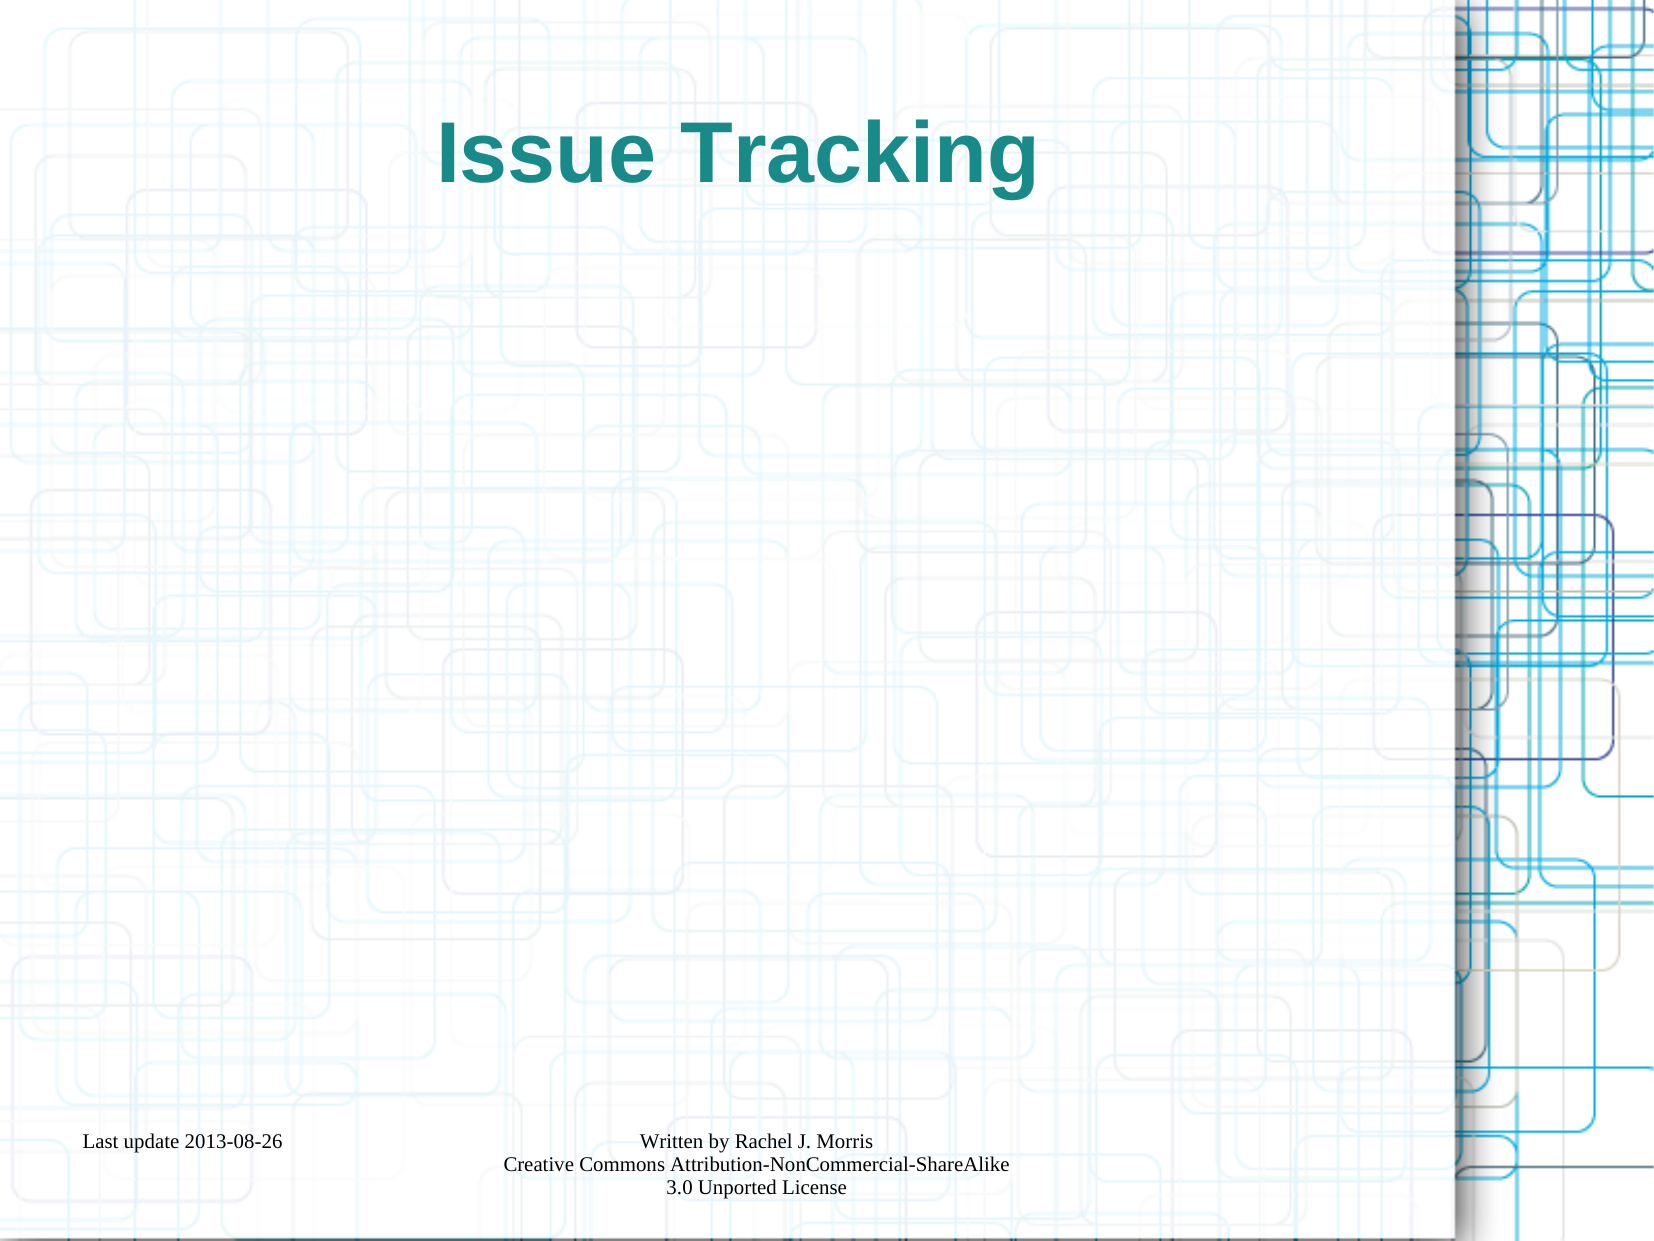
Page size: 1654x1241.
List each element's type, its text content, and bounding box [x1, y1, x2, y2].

title Issue Tracking [59, 49, 1418, 257]
picture [0, 0, 1654, 1241]
